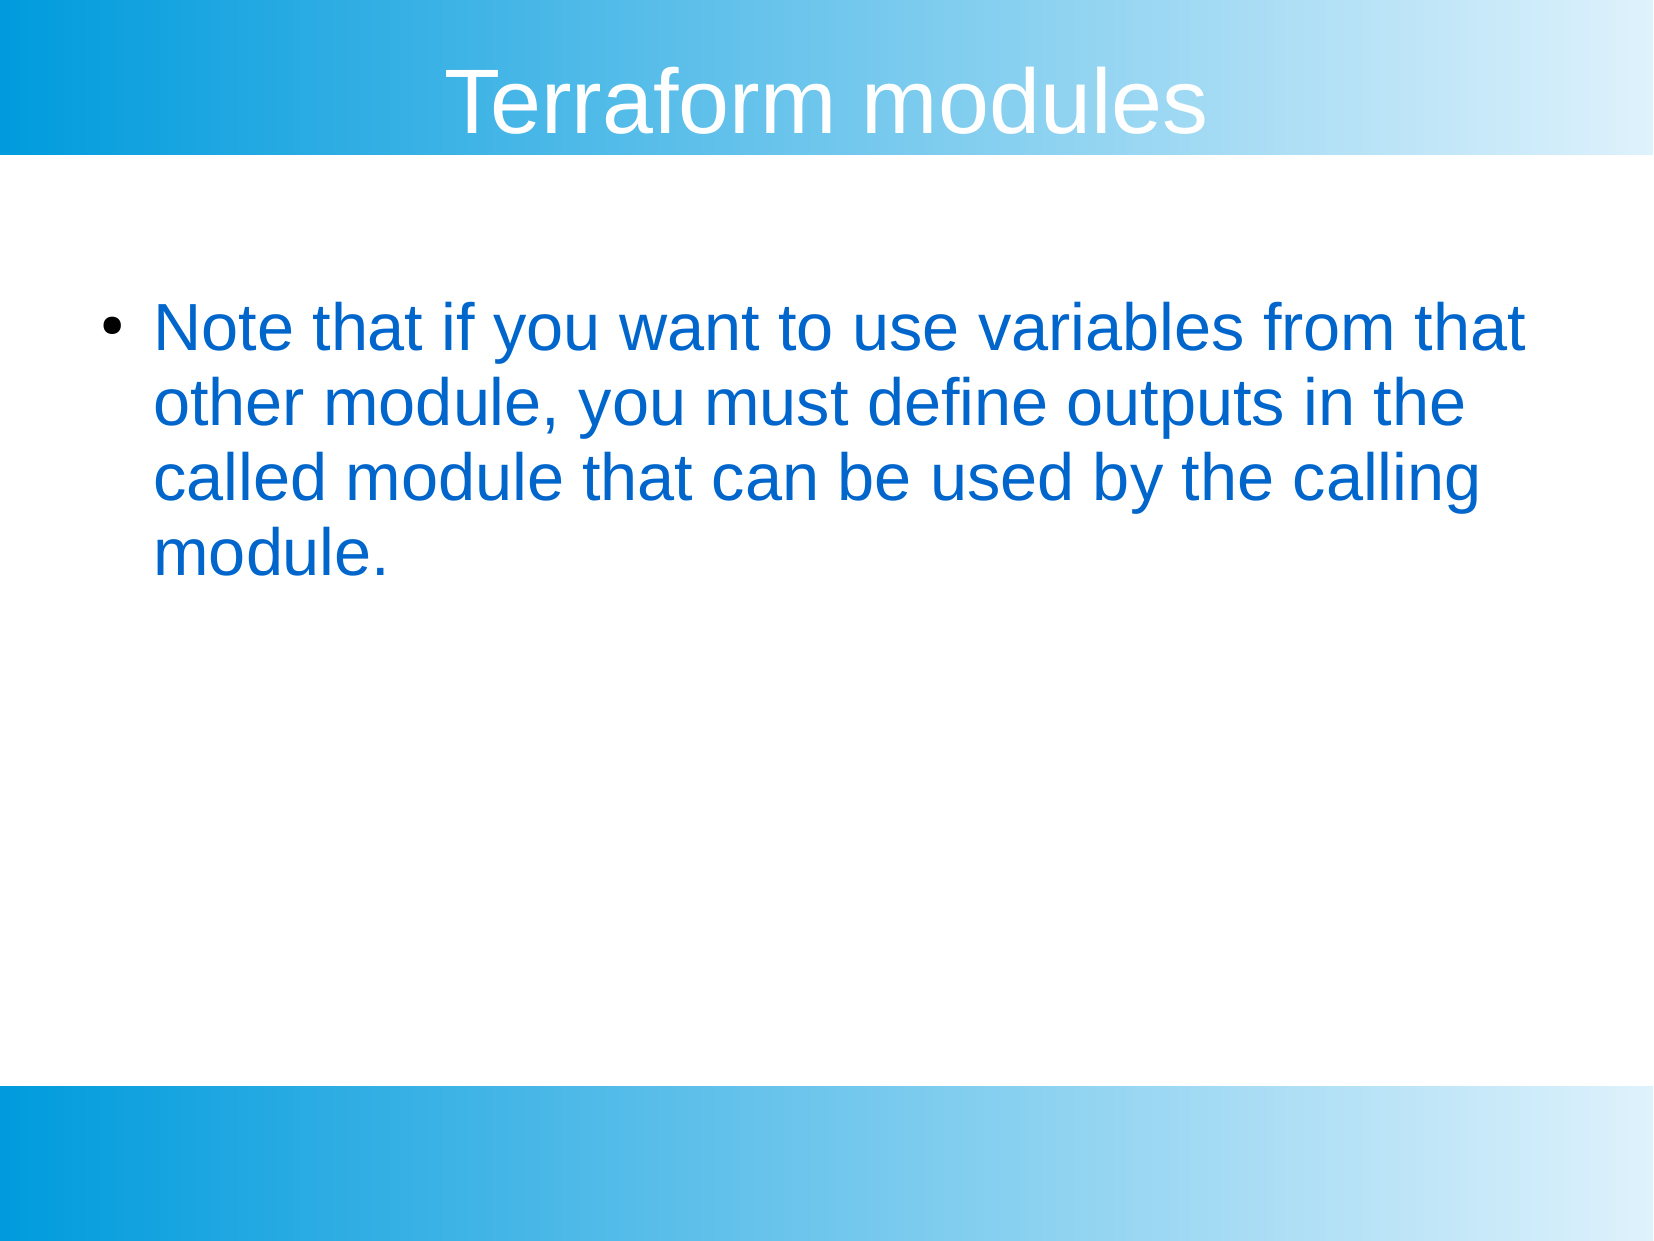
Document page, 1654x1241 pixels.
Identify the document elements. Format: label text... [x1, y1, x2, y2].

list Note that if you want to use variables from that other module, you must define outputs in the called module that can be used by the calling module. [82, 290, 1571, 1010]
title Terraform modules [82, 49, 1571, 155]
